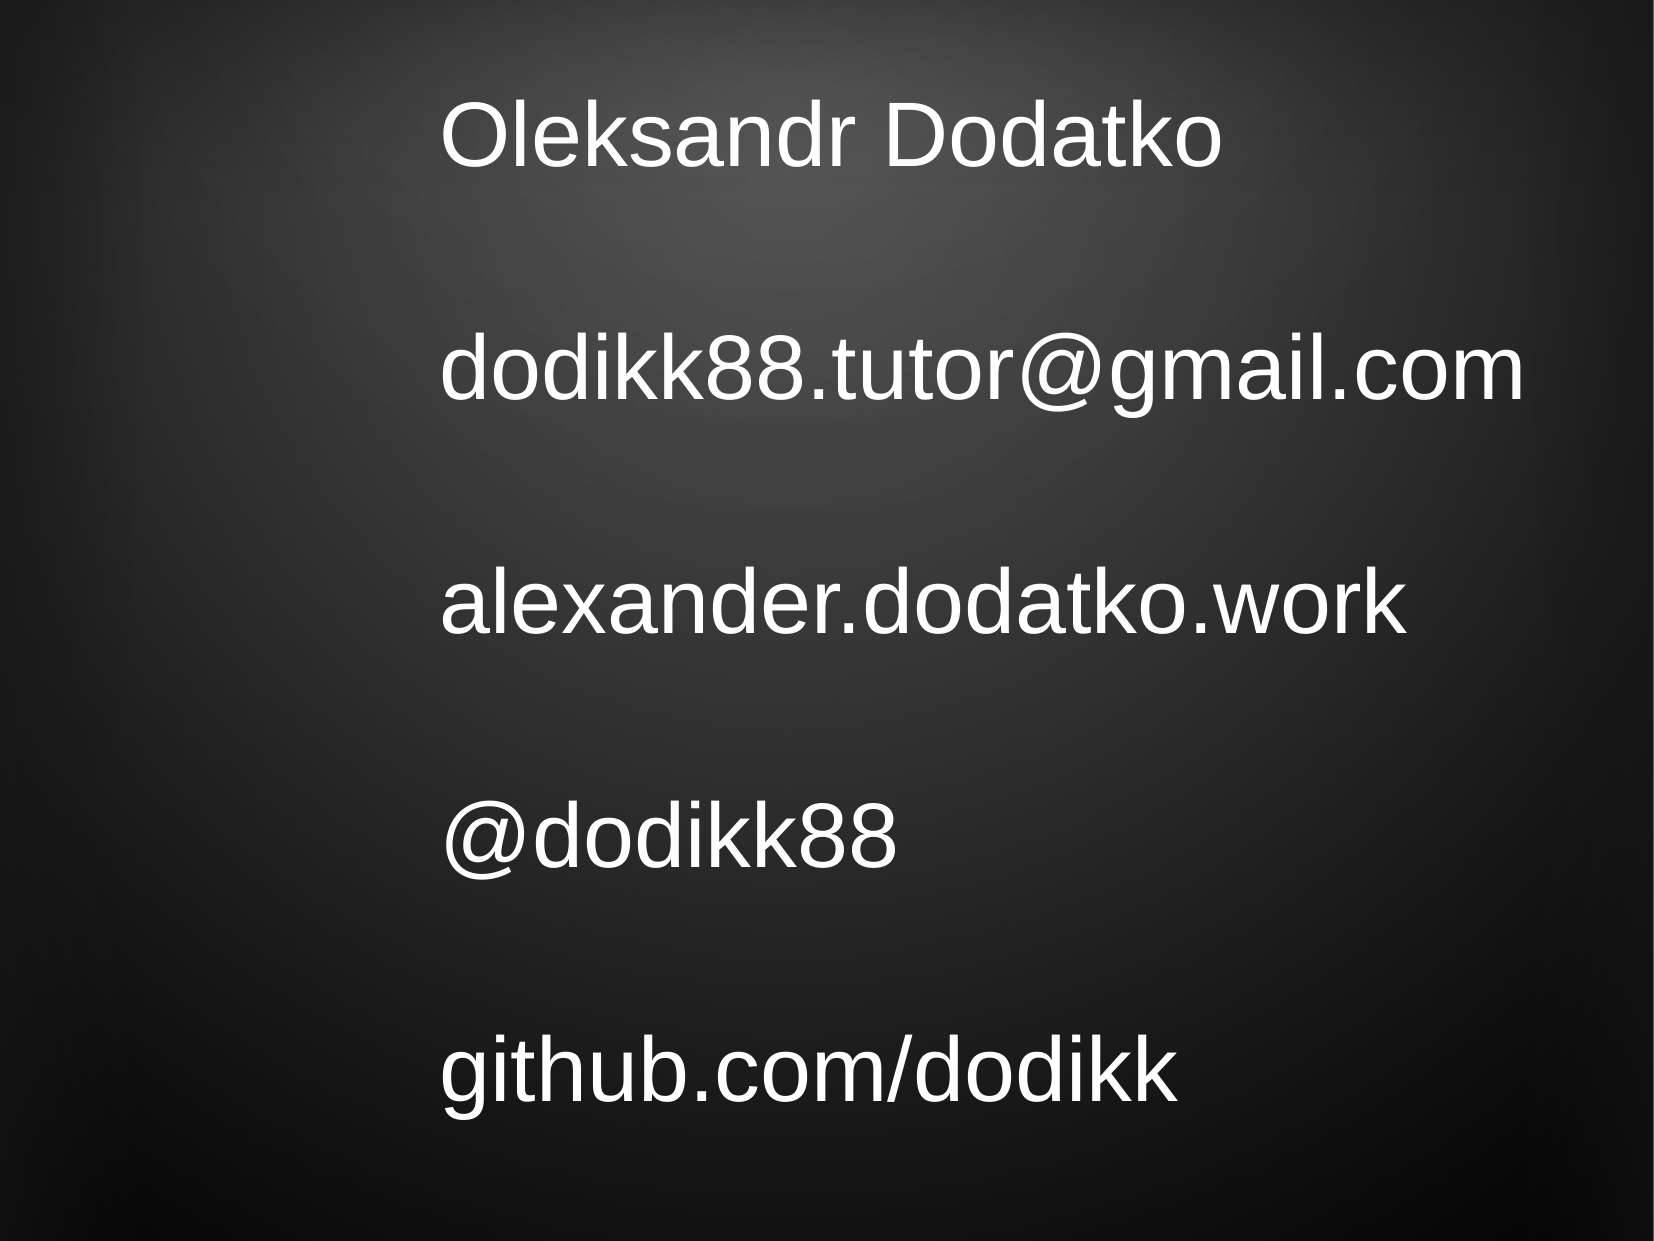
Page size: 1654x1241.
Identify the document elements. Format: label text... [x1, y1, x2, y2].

table_cell alexander.dodatko.work [434, 503, 1630, 737]
table_cell [362, 269, 434, 503]
table_cell github.com/dodikk [434, 970, 1630, 1205]
table_cell [39, 970, 106, 1205]
table_cell [343, 970, 434, 1205]
table_cell [356, 737, 434, 970]
table_cell [39, 503, 434, 737]
picture [0, 0, 1654, 1241]
table_header Oleksandr Dodatko [434, 35, 1630, 269]
table_cell dodikk88.tutor@gmail.com [434, 269, 1630, 503]
table_cell @dodikk88 [434, 737, 1630, 970]
table_cell [39, 737, 88, 970]
table_header [39, 35, 434, 269]
table_cell [39, 269, 94, 503]
